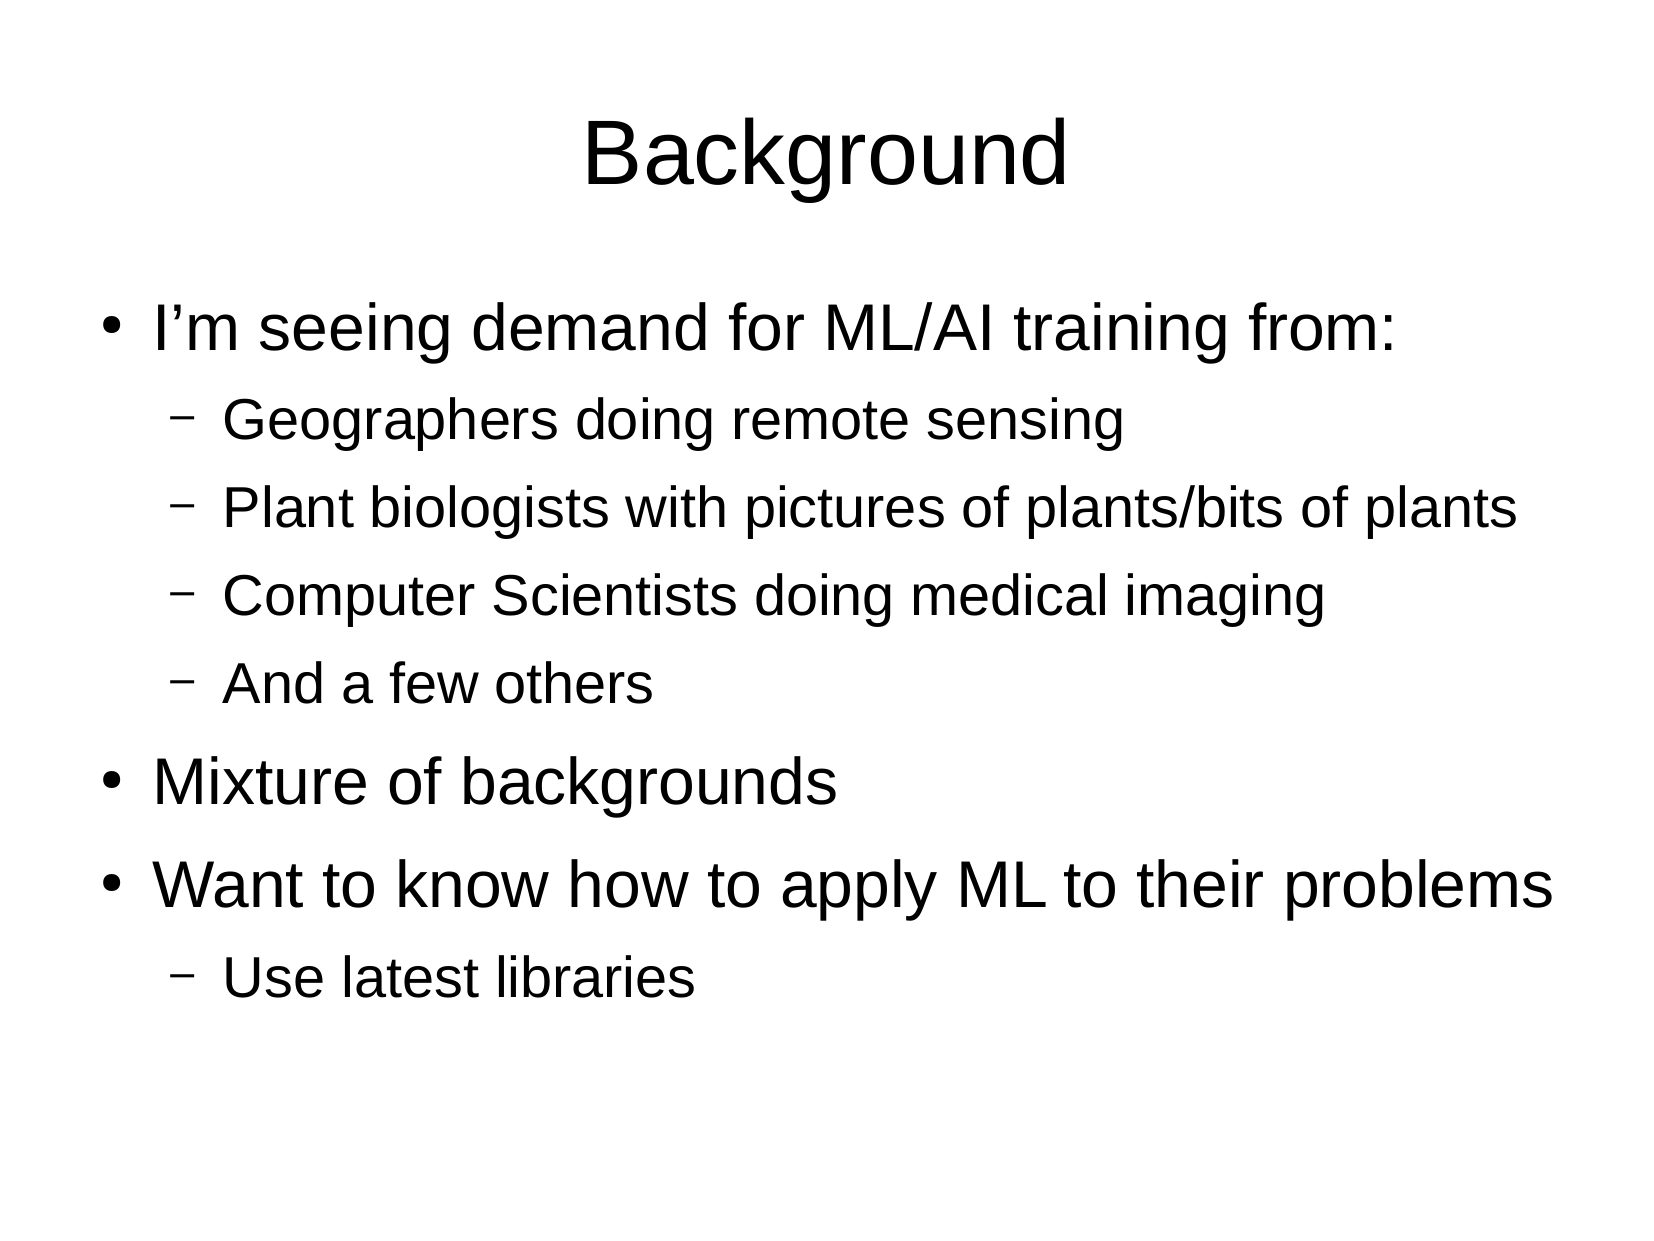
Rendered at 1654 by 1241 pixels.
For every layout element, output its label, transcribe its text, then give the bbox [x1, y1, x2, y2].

list I’m seeing demand for ML/AI training from: Geographers doing remote sensing Plant biologists with pictures of plants/bits of plants Computer Scientists doing medical imaging And a few others Mixture of backgrounds Want to know how to apply ML to their problems Use latest libraries [82, 290, 1571, 1010]
title Background [82, 49, 1571, 257]
